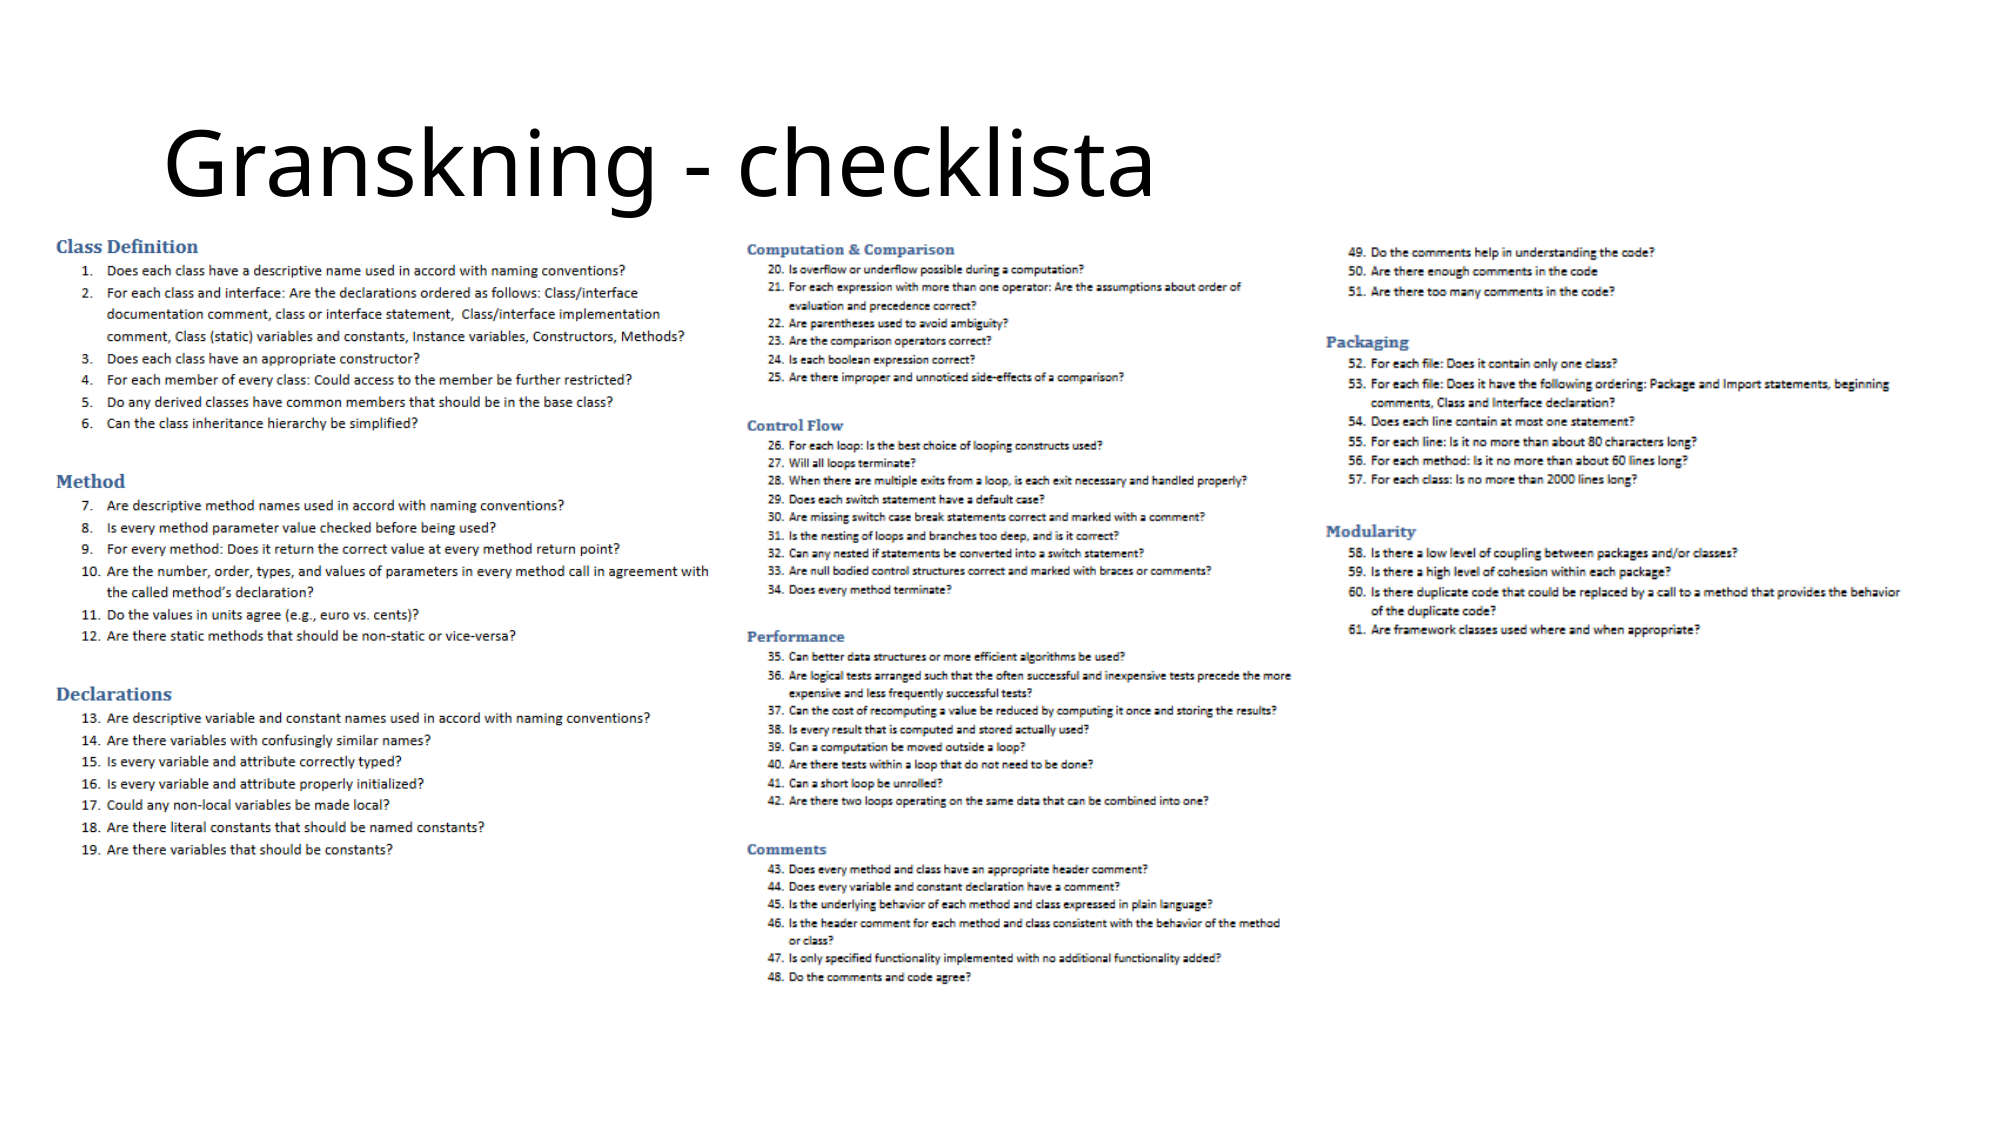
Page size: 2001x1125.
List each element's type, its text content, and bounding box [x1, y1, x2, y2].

text_box Granskning - checklista [147, 57, 1873, 276]
picture [45, 232, 722, 879]
picture [736, 230, 1917, 990]
